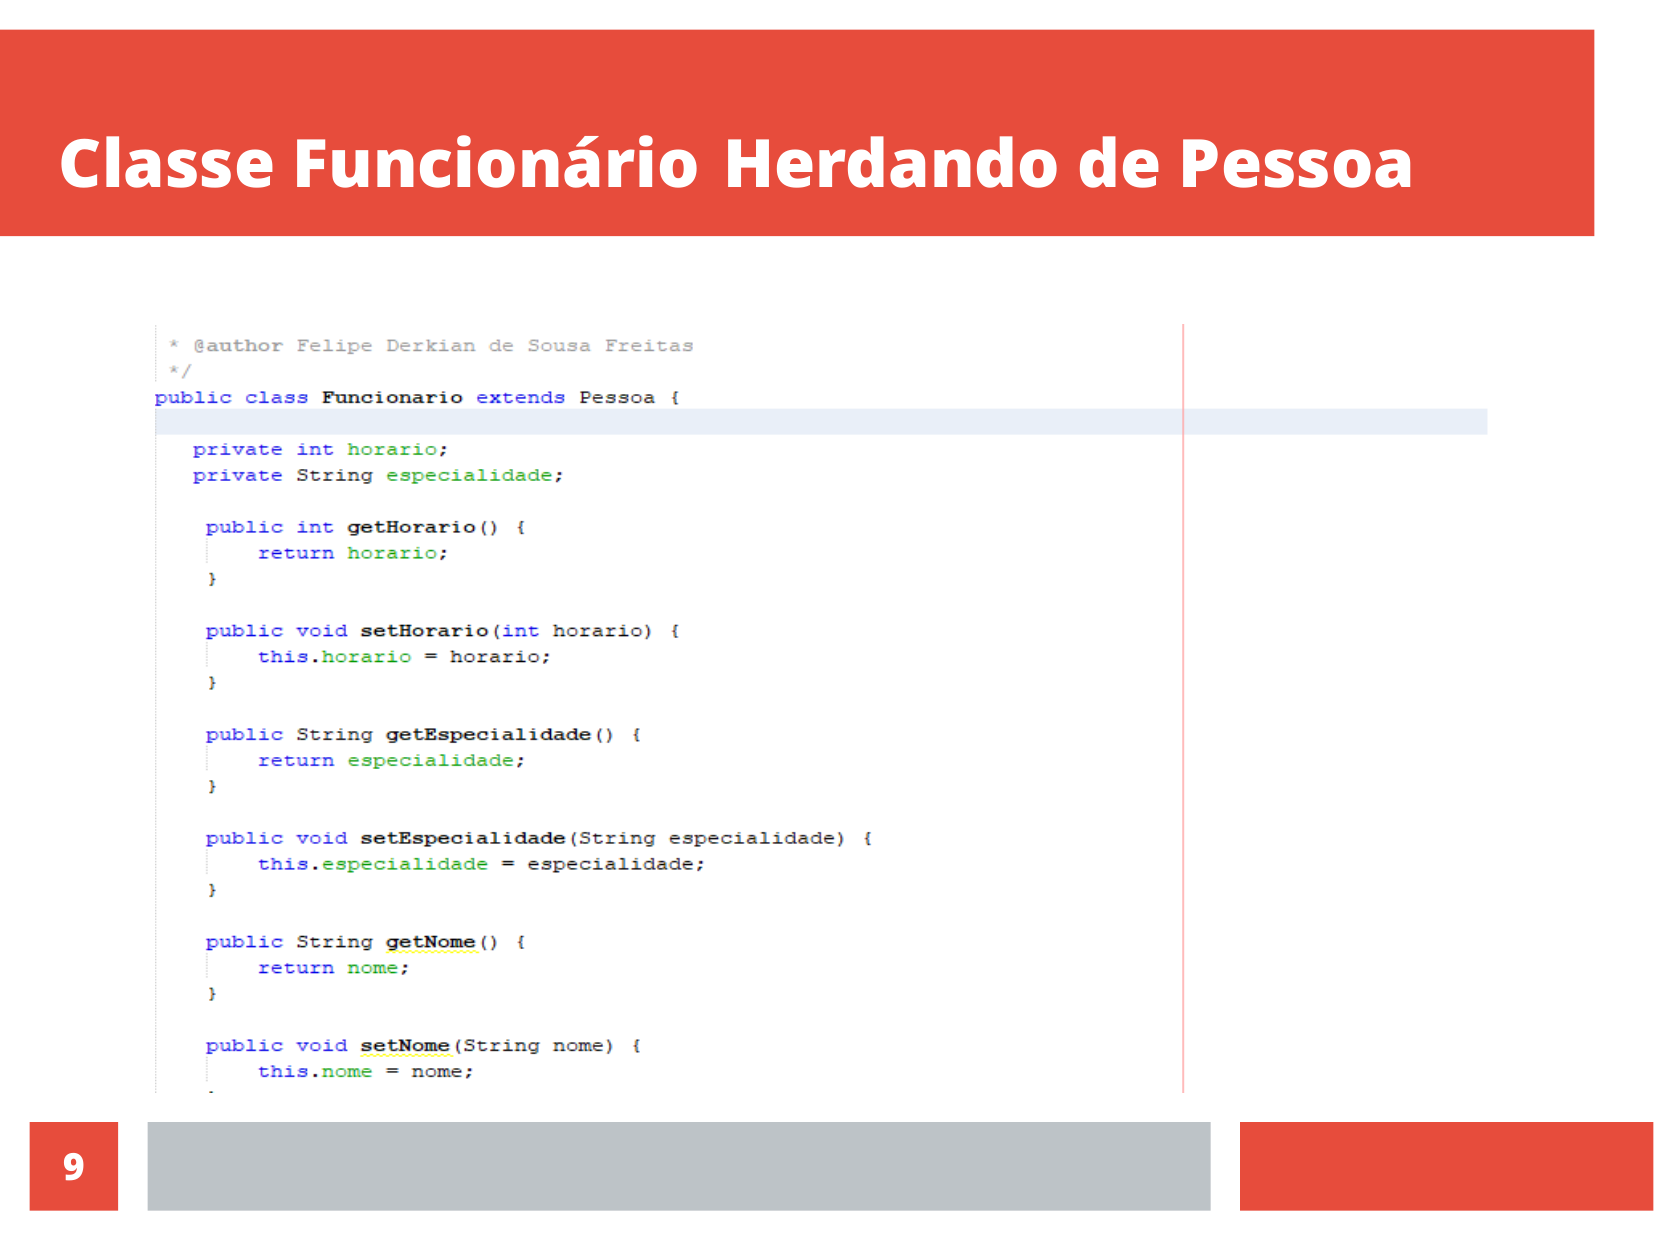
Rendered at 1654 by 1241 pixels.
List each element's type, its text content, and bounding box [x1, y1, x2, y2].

picture [155, 324, 1621, 1093]
title Classe Funcionário Herdando de Pessoa [59, 59, 1595, 207]
